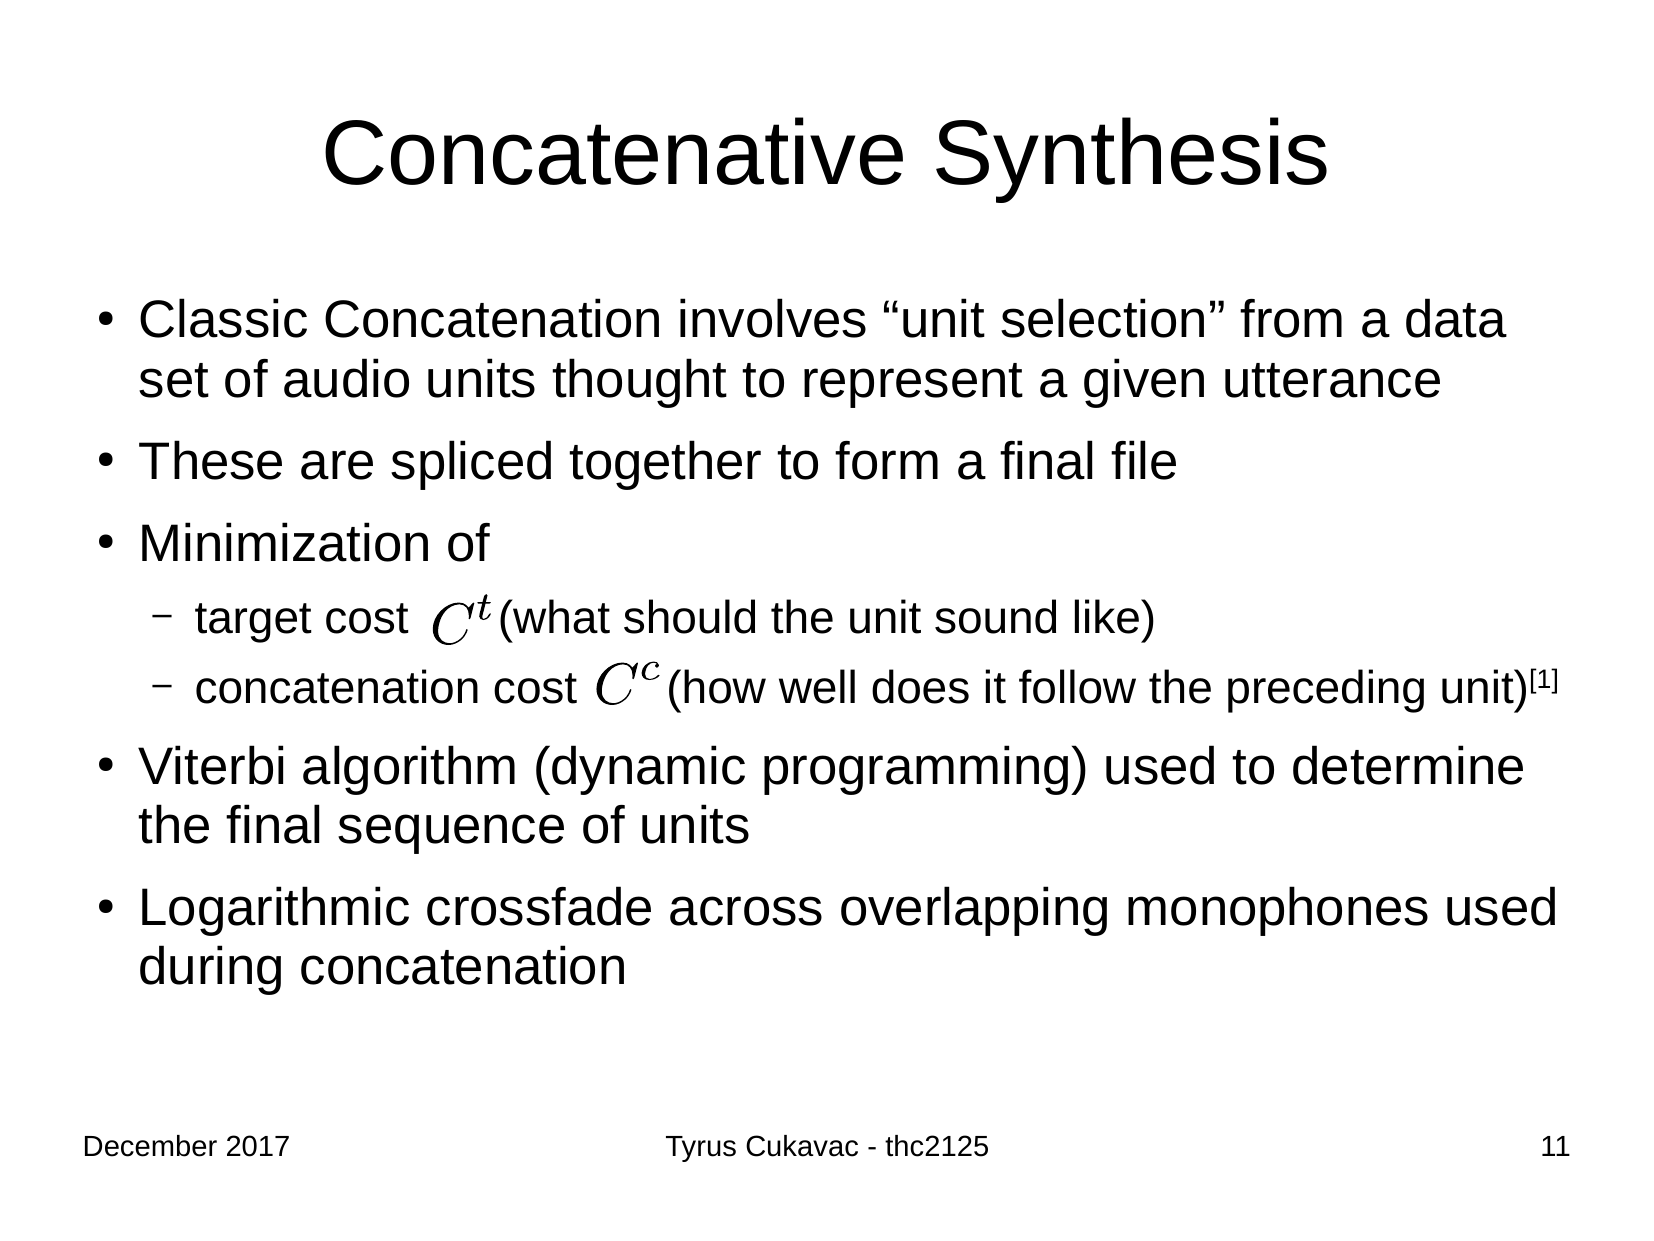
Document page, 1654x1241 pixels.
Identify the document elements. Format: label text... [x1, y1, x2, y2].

list Classic Concatenation involves “unit selection” from a data set of audio units thought to represent a given utterance These are spliced together to form a final file Minimization of target cost (what should the unit sound like) concatenation cost (how well does it follow the preceding unit)[1] Viterbi algorithm (dynamic programming) used to determine the final sequence of units Logarithmic crossfade across overlapping monophones used during concatenation [82, 290, 1571, 1010]
text_box [593, 661, 661, 706]
text_box [429, 594, 493, 646]
title Concatenative Synthesis [82, 49, 1571, 257]
